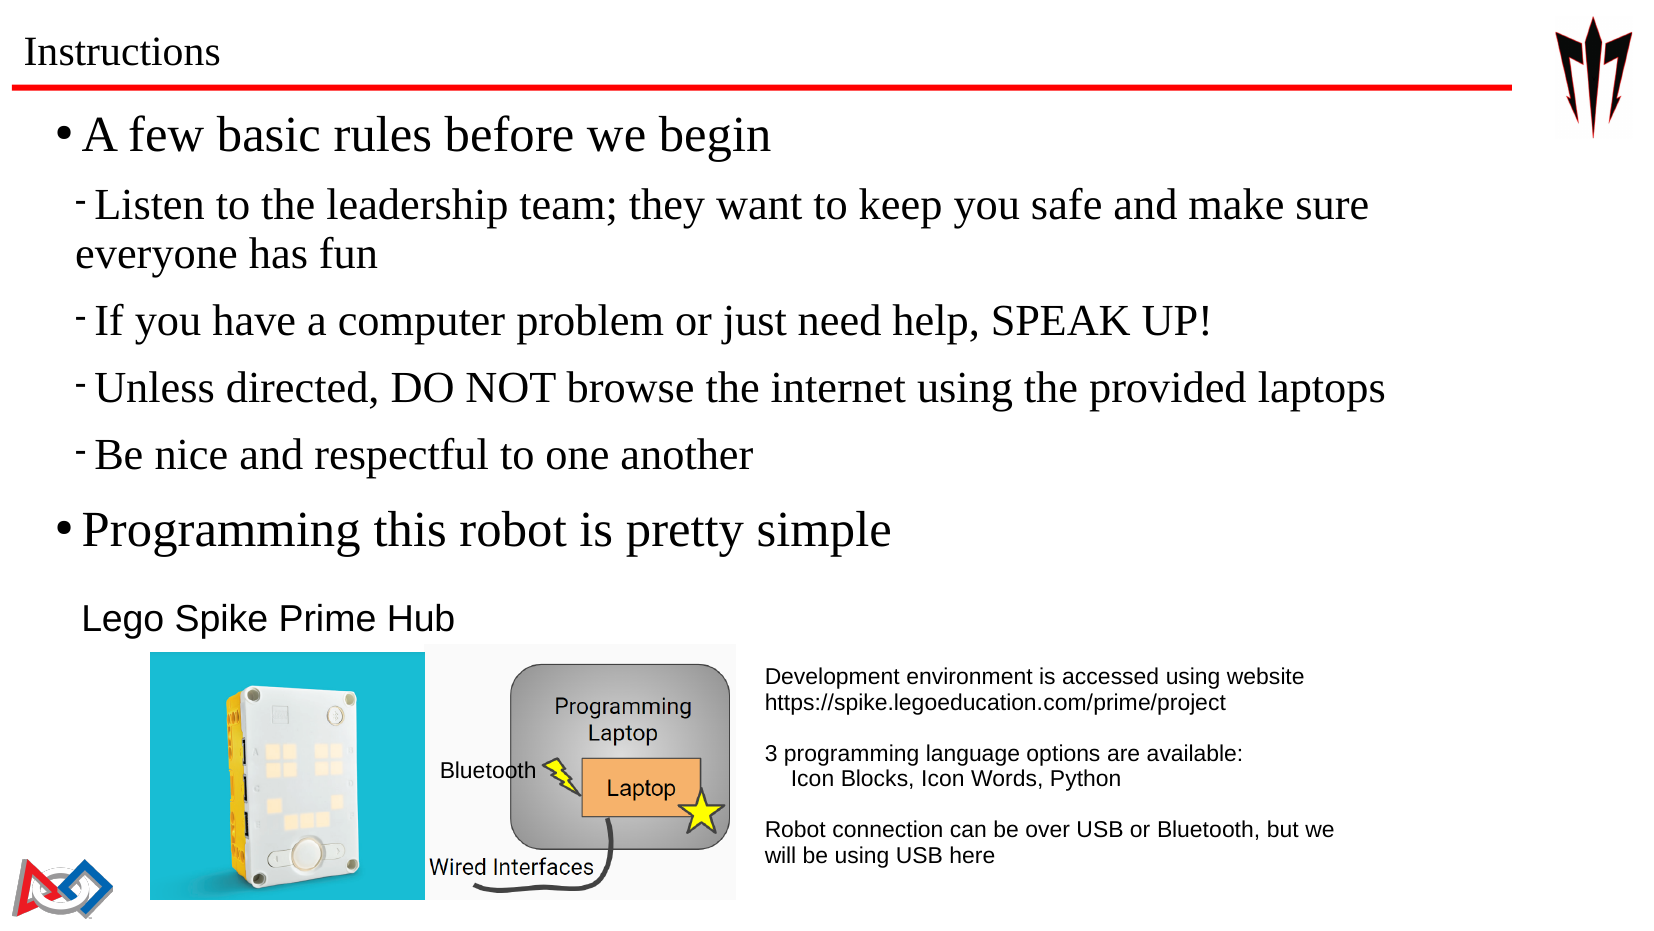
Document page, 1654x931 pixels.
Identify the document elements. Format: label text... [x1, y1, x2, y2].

list A few basic rules before we begin Listen to the leadership team; they want to keep you safe and make sure everyone has fun If you have a computer problem or just need help, SPEAK UP! Unless directed, DO NOT browse the internet using the provided laptops Be nice and respectful to one another Programming this robot is pretty simple [55, 106, 1538, 563]
title Instructions [23, 13, 1512, 89]
text_box Lego Spike Prime Hub [49, 599, 488, 638]
picture [150, 644, 736, 901]
picture [1555, 16, 1633, 139]
picture [12, 859, 113, 919]
text_box Bluetooth [424, 750, 613, 791]
text_box Development environment is accessed using website https://spike.legoeducation.com/prime/project 3 programming language options are available: Icon Blocks, Icon Words, Python Robot connection can be over USB or Bluetooth, but we will be using USB here [750, 656, 1388, 876]
